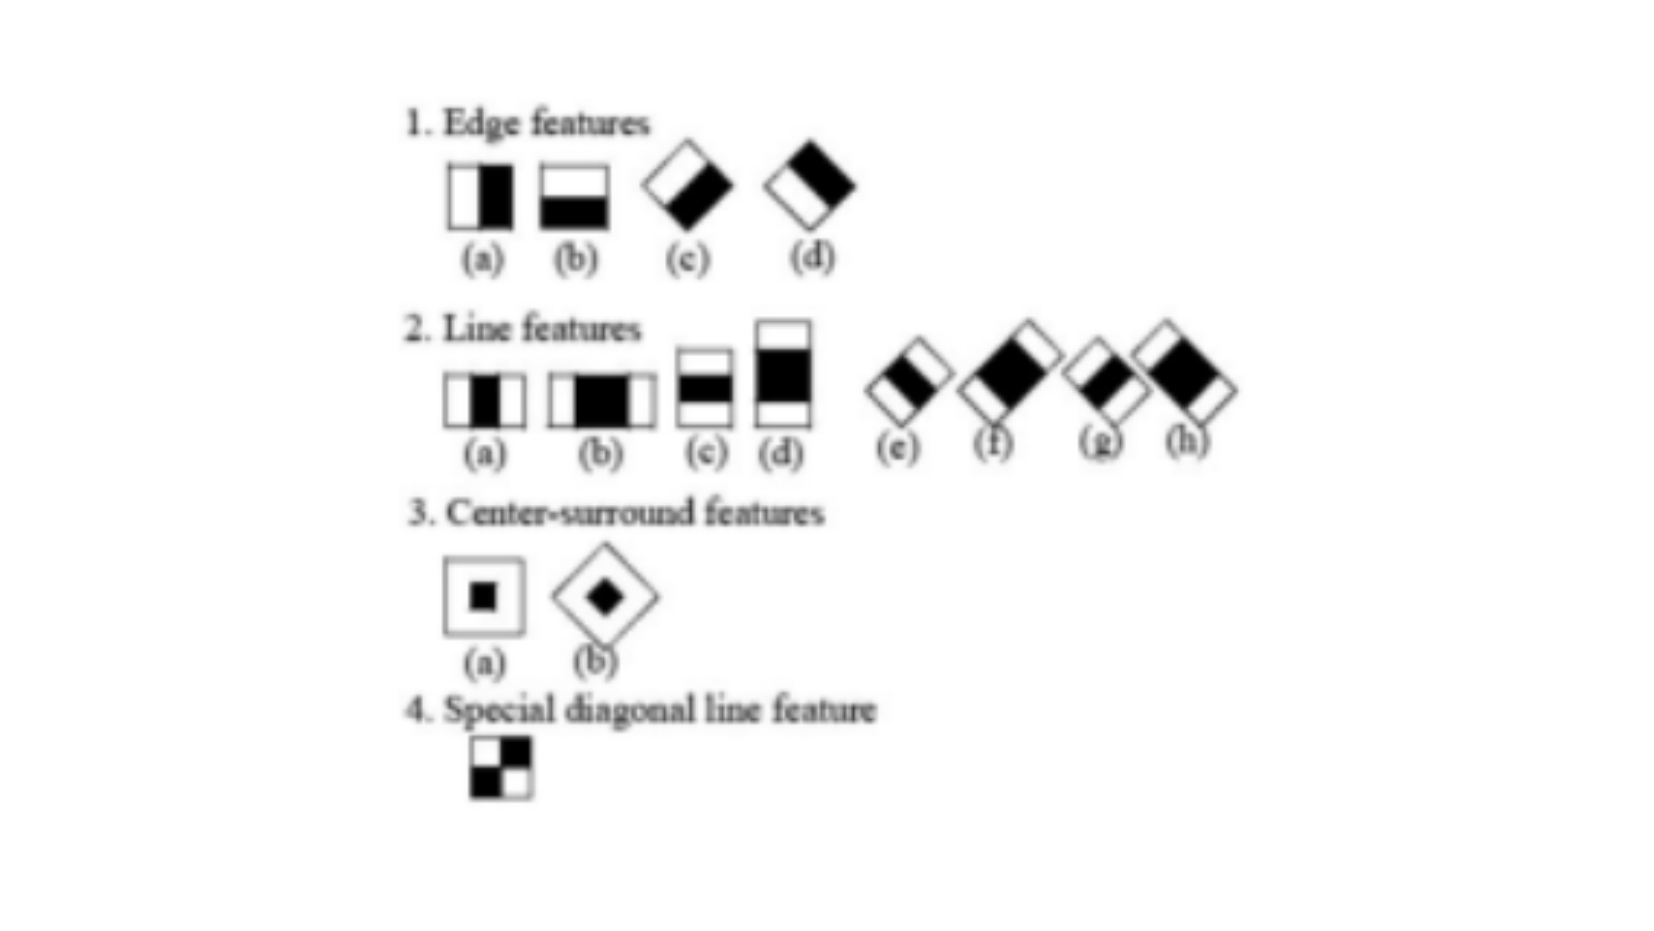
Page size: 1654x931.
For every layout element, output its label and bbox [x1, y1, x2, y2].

picture [60, 51, 1576, 870]
